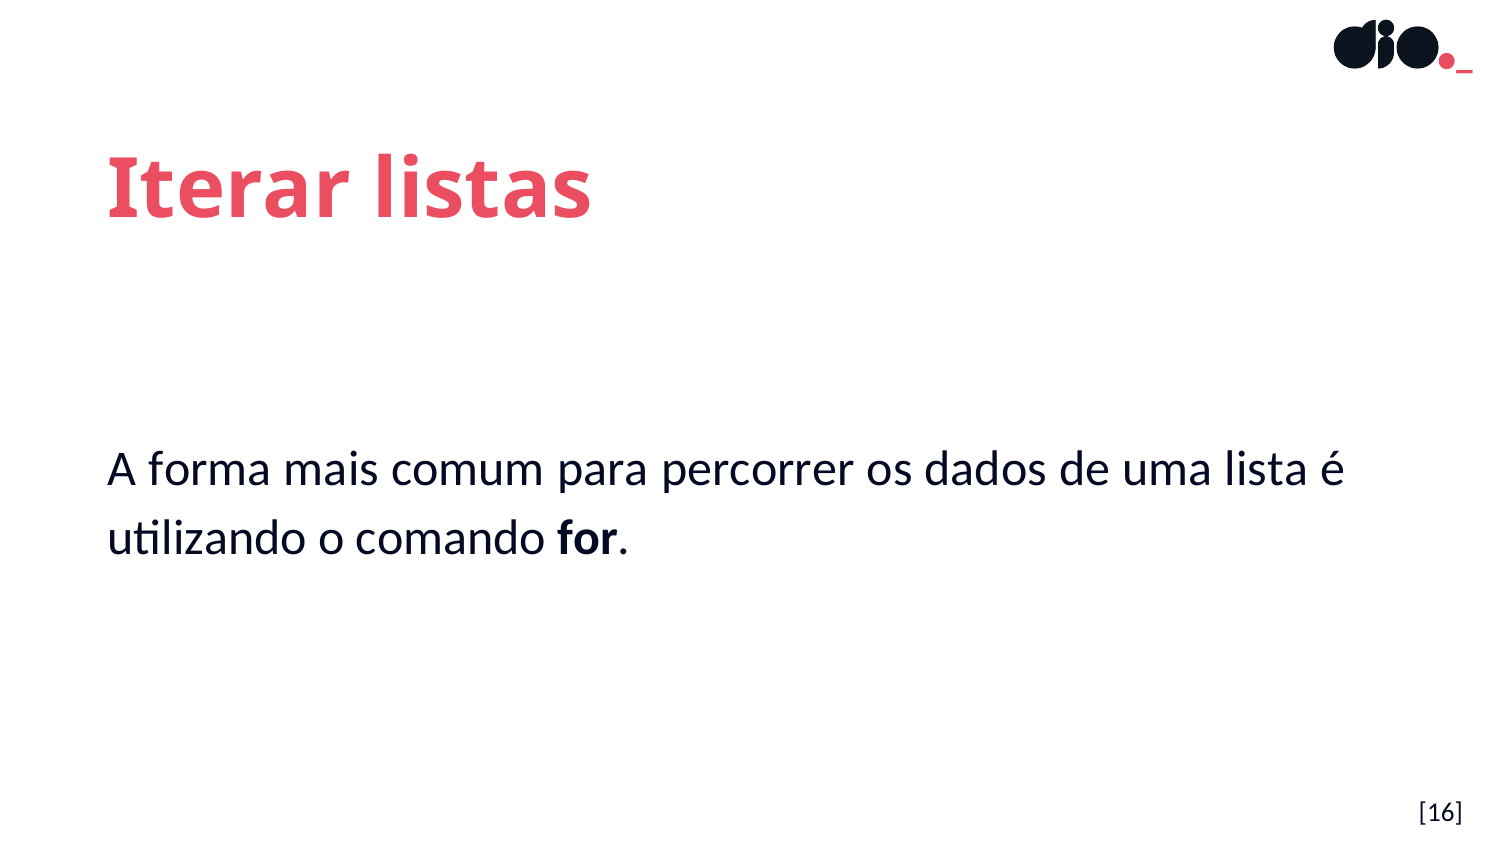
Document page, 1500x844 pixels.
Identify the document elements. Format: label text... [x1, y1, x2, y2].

text_box Iterar listas [92, 104, 1408, 243]
text_box [] [1403, 779, 1494, 844]
text_box A forma mais comum para percorrer os dados de uma lista é utilizando o comando for. [92, 243, 1408, 749]
